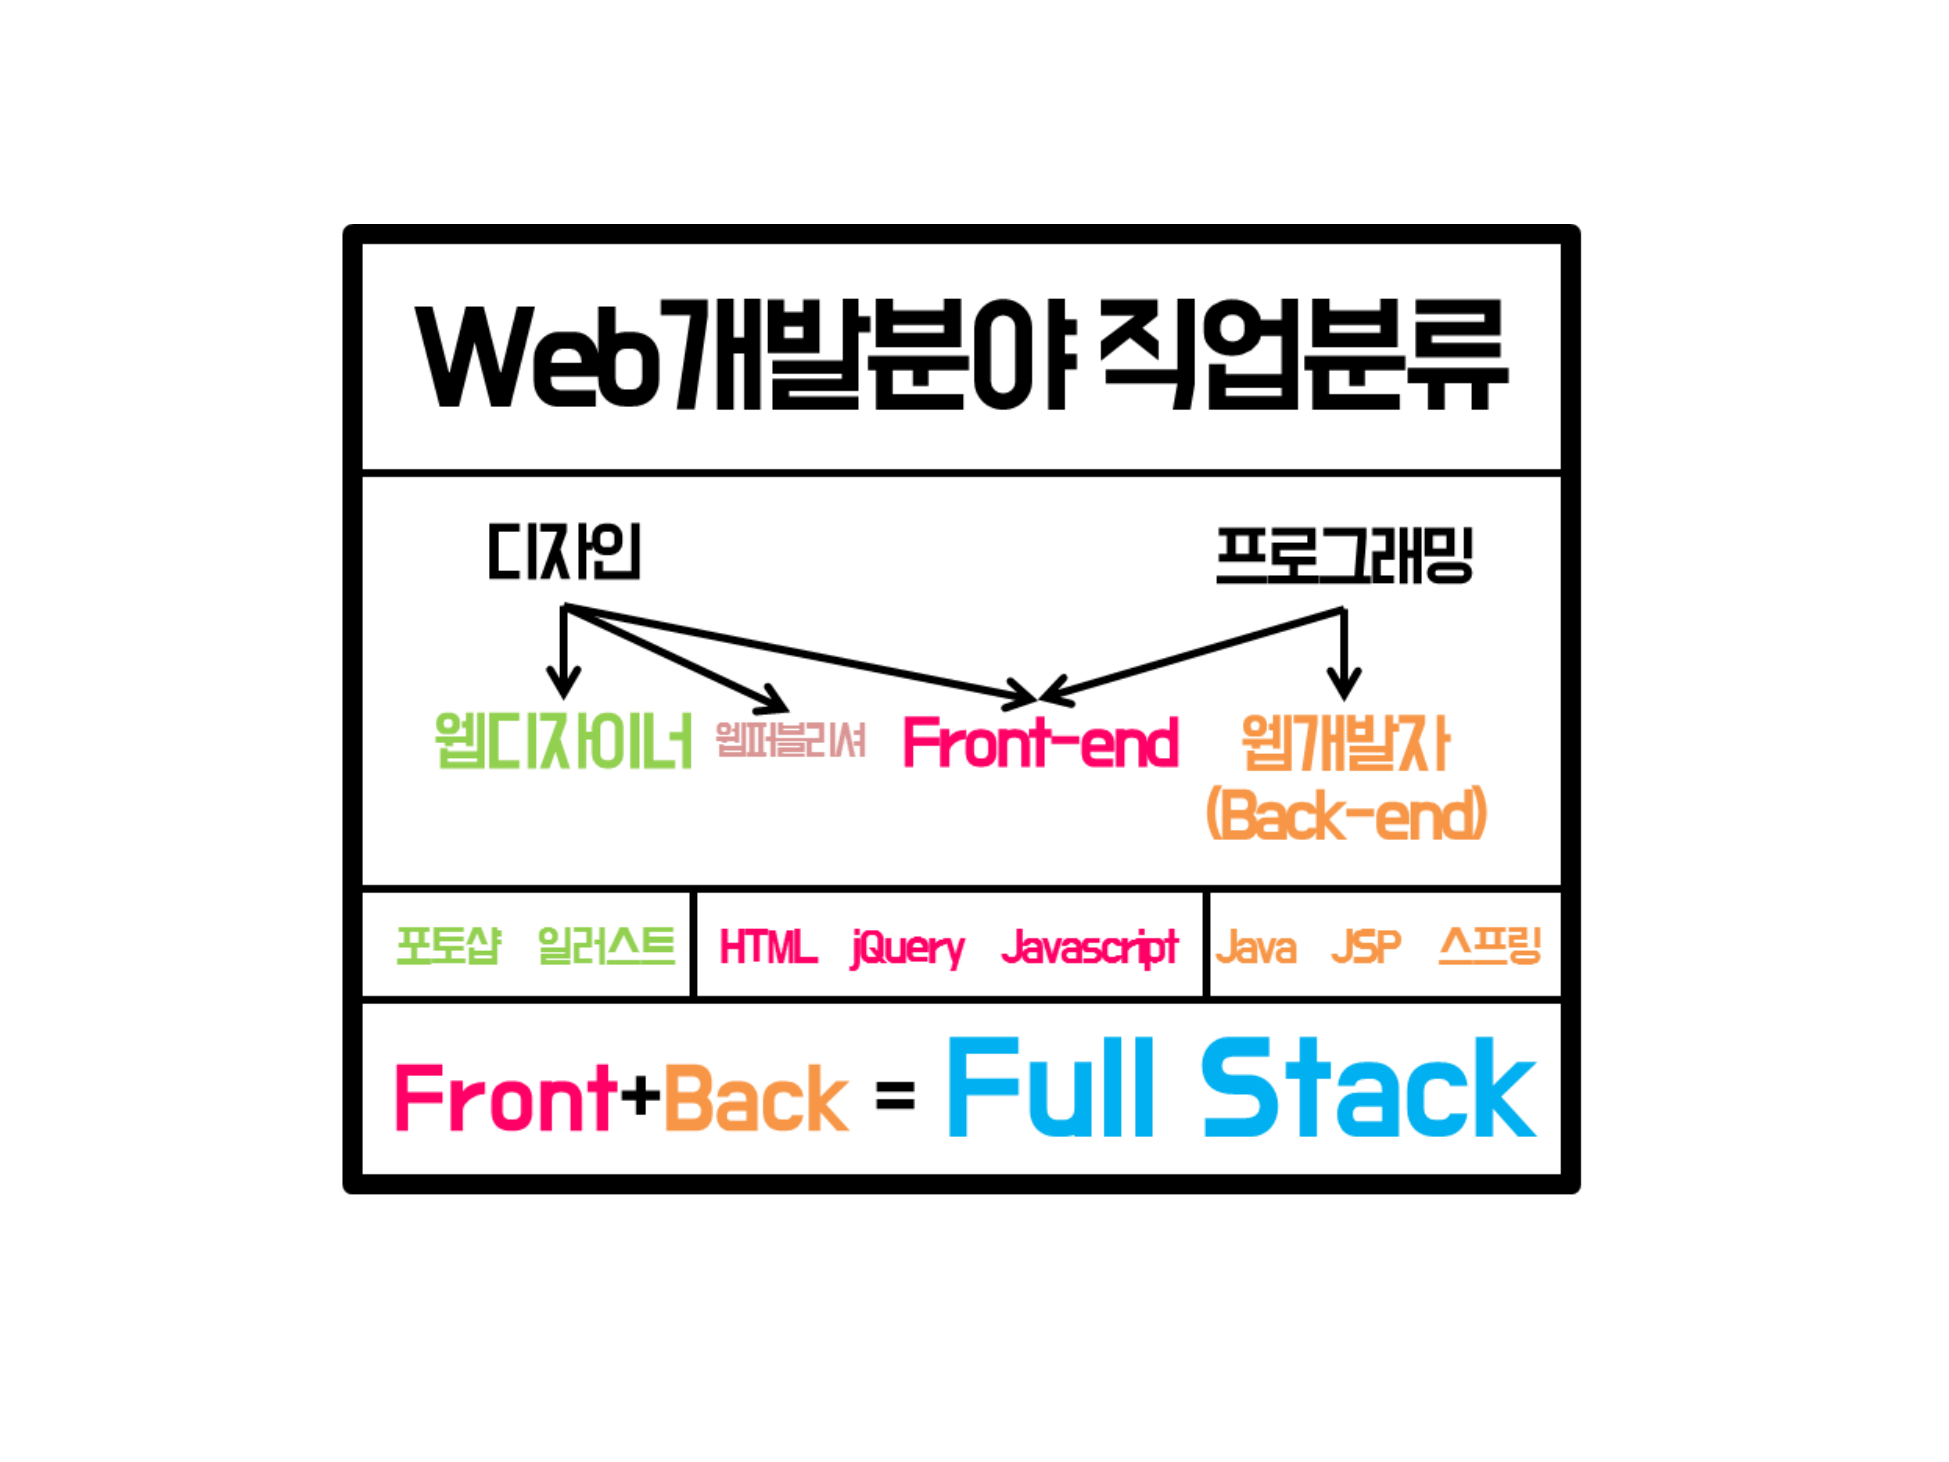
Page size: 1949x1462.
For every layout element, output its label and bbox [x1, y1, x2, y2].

picture [341, 224, 1608, 1238]
